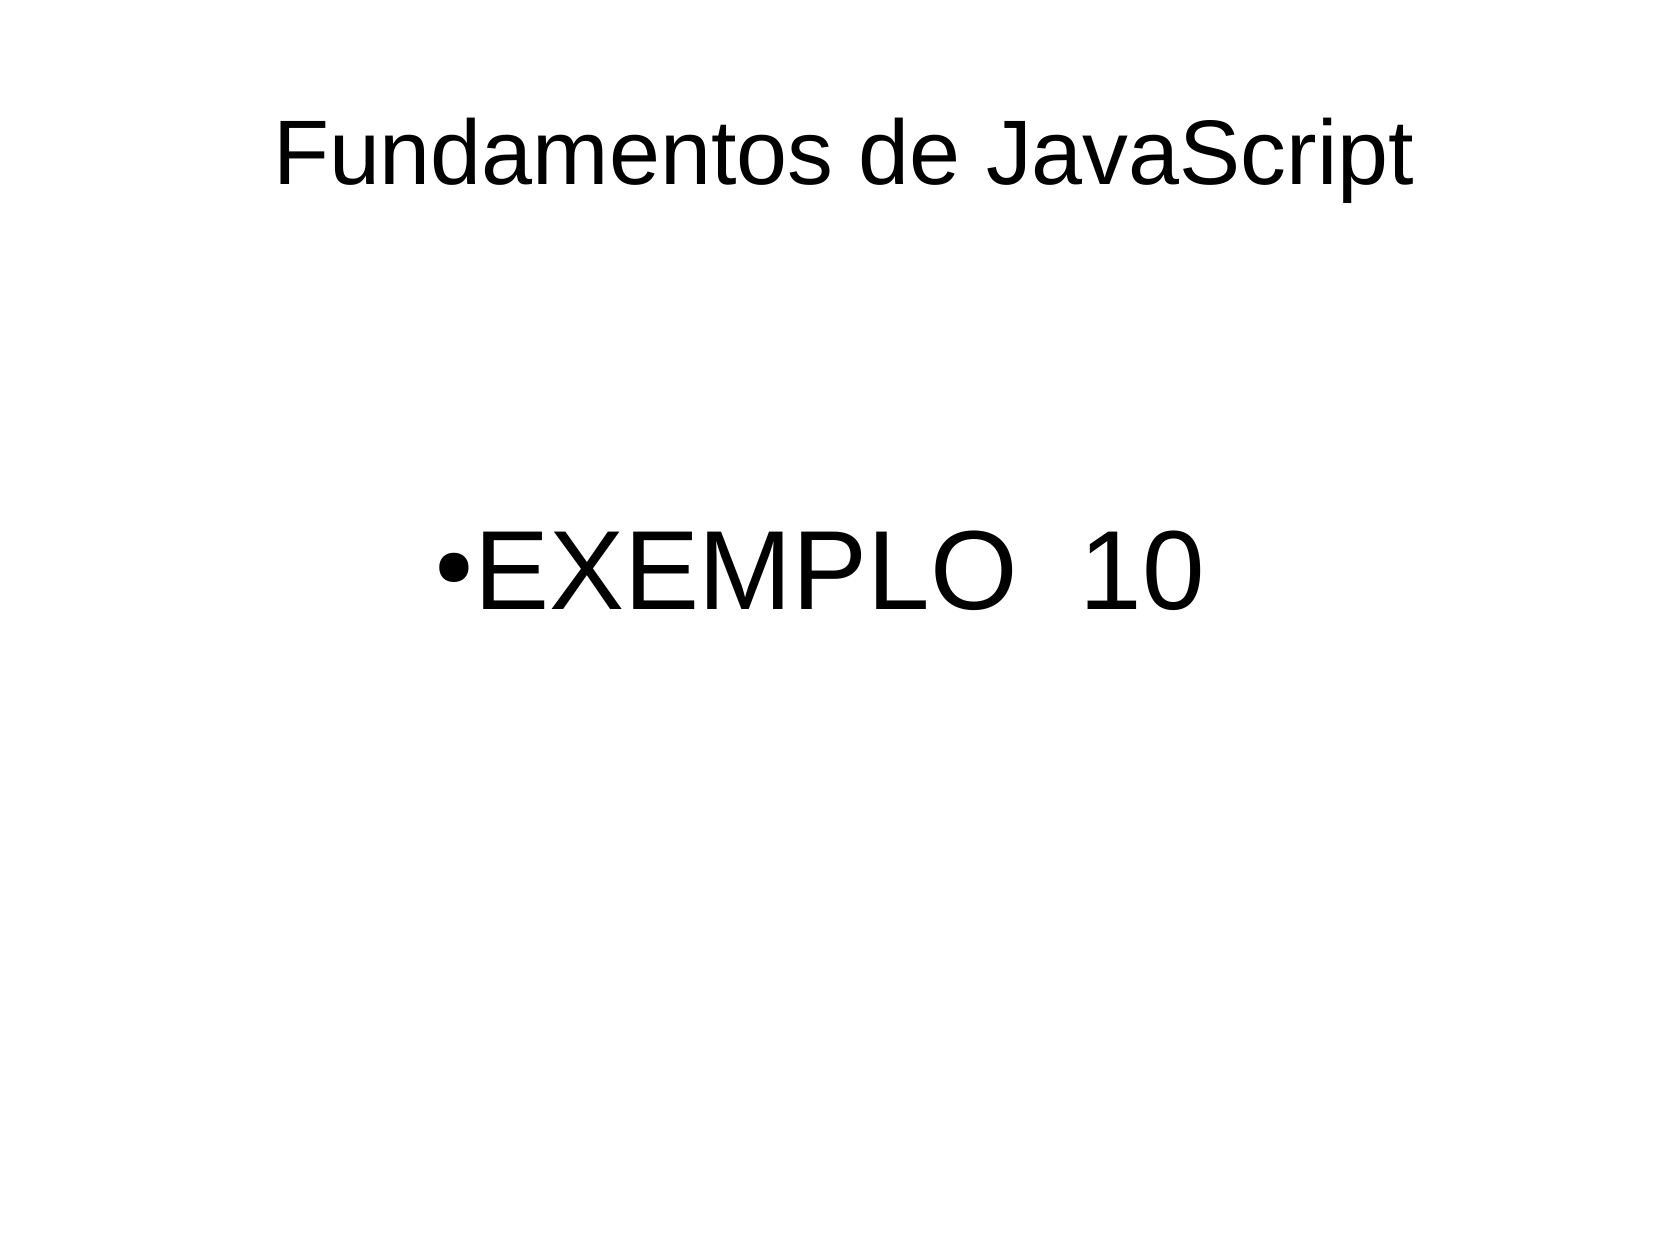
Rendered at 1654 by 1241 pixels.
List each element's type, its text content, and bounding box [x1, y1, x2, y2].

title Fundamentos de JavaScript [82, 49, 1571, 257]
text_box EXEMPLO 10 [399, 507, 1241, 635]
